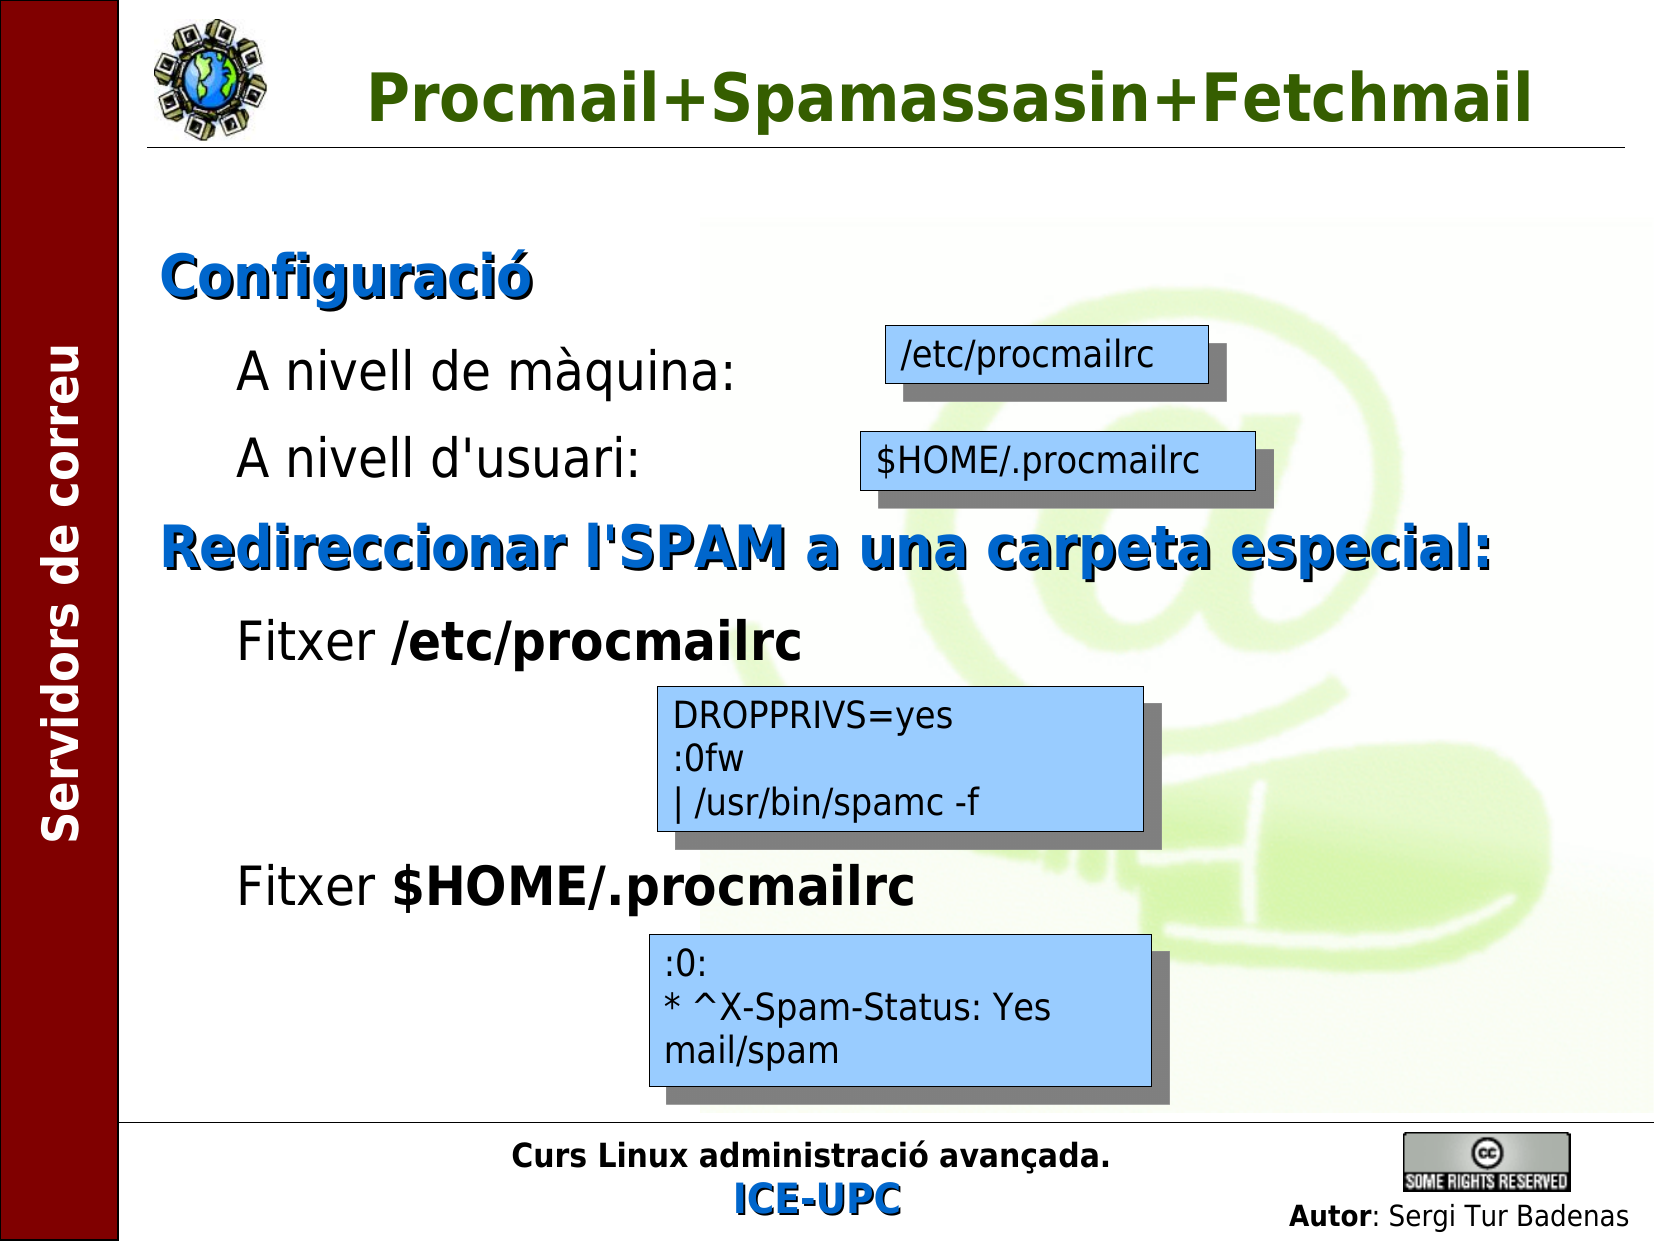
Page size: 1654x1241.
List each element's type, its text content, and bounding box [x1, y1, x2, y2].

list Configuració A nivell de màquina: A nivell d'usuari: Redireccionar l'SPAM a una carpeta especial: Fitxer /etc/procmailrc Fitxer $HOME/.procmailrc [141, 242, 1630, 1078]
text_box /etc/procmailrc [885, 325, 1209, 384]
text_box DROPPRIVS=yes :0fw | /usr/bin/spamc -f [657, 686, 1144, 832]
picture [154, 19, 268, 142]
picture [1403, 1132, 1571, 1192]
text_box $HOME/.procmailrc [860, 431, 1256, 491]
title Procmail+Spamassasin+Fetchmail [259, 56, 1642, 141]
picture [700, 217, 1654, 1113]
text_box :0: * ^X-Spam-Status: Yes mail/spam [649, 934, 1152, 1087]
